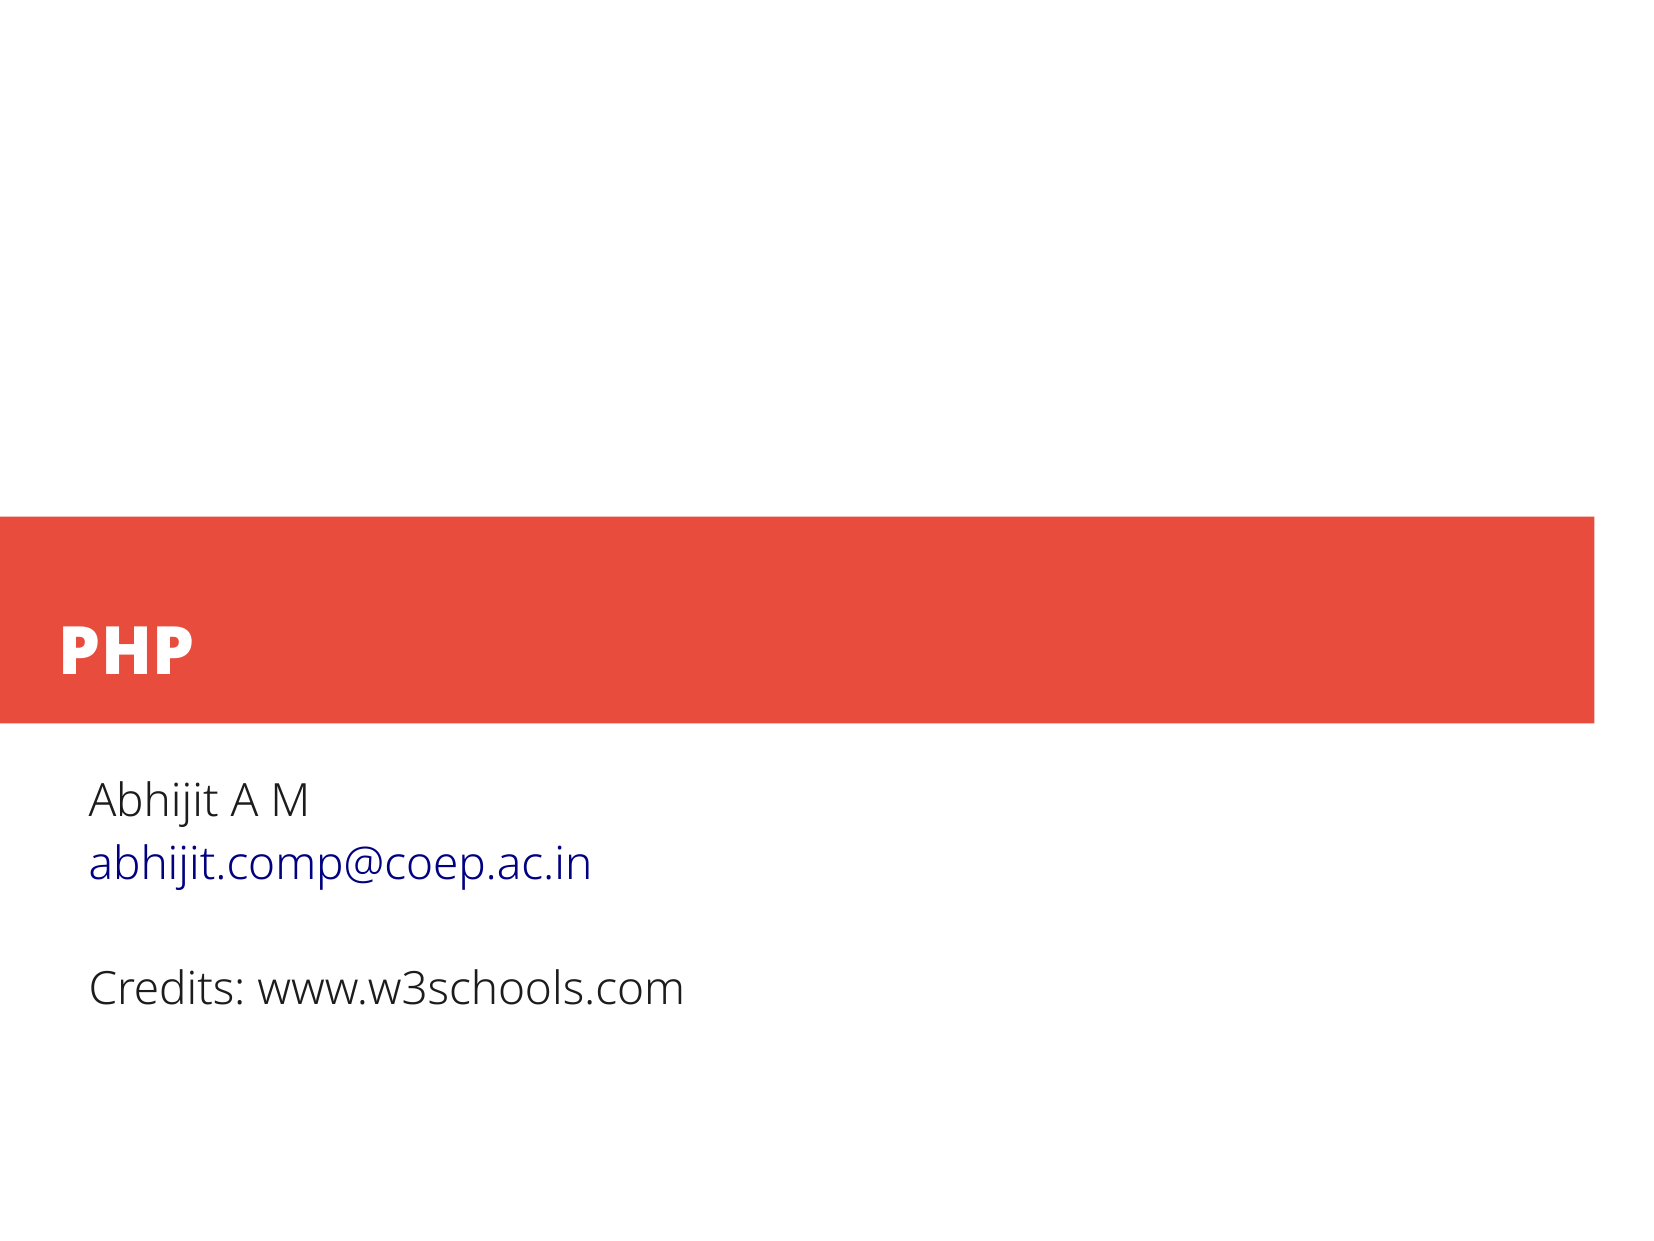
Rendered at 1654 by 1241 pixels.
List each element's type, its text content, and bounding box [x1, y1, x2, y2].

title PHP [59, 546, 1595, 694]
subtitle Abhijit A M abhijit.comp@coep.ac.in Credits: www.w3schools.com [88, 767, 1595, 1182]
